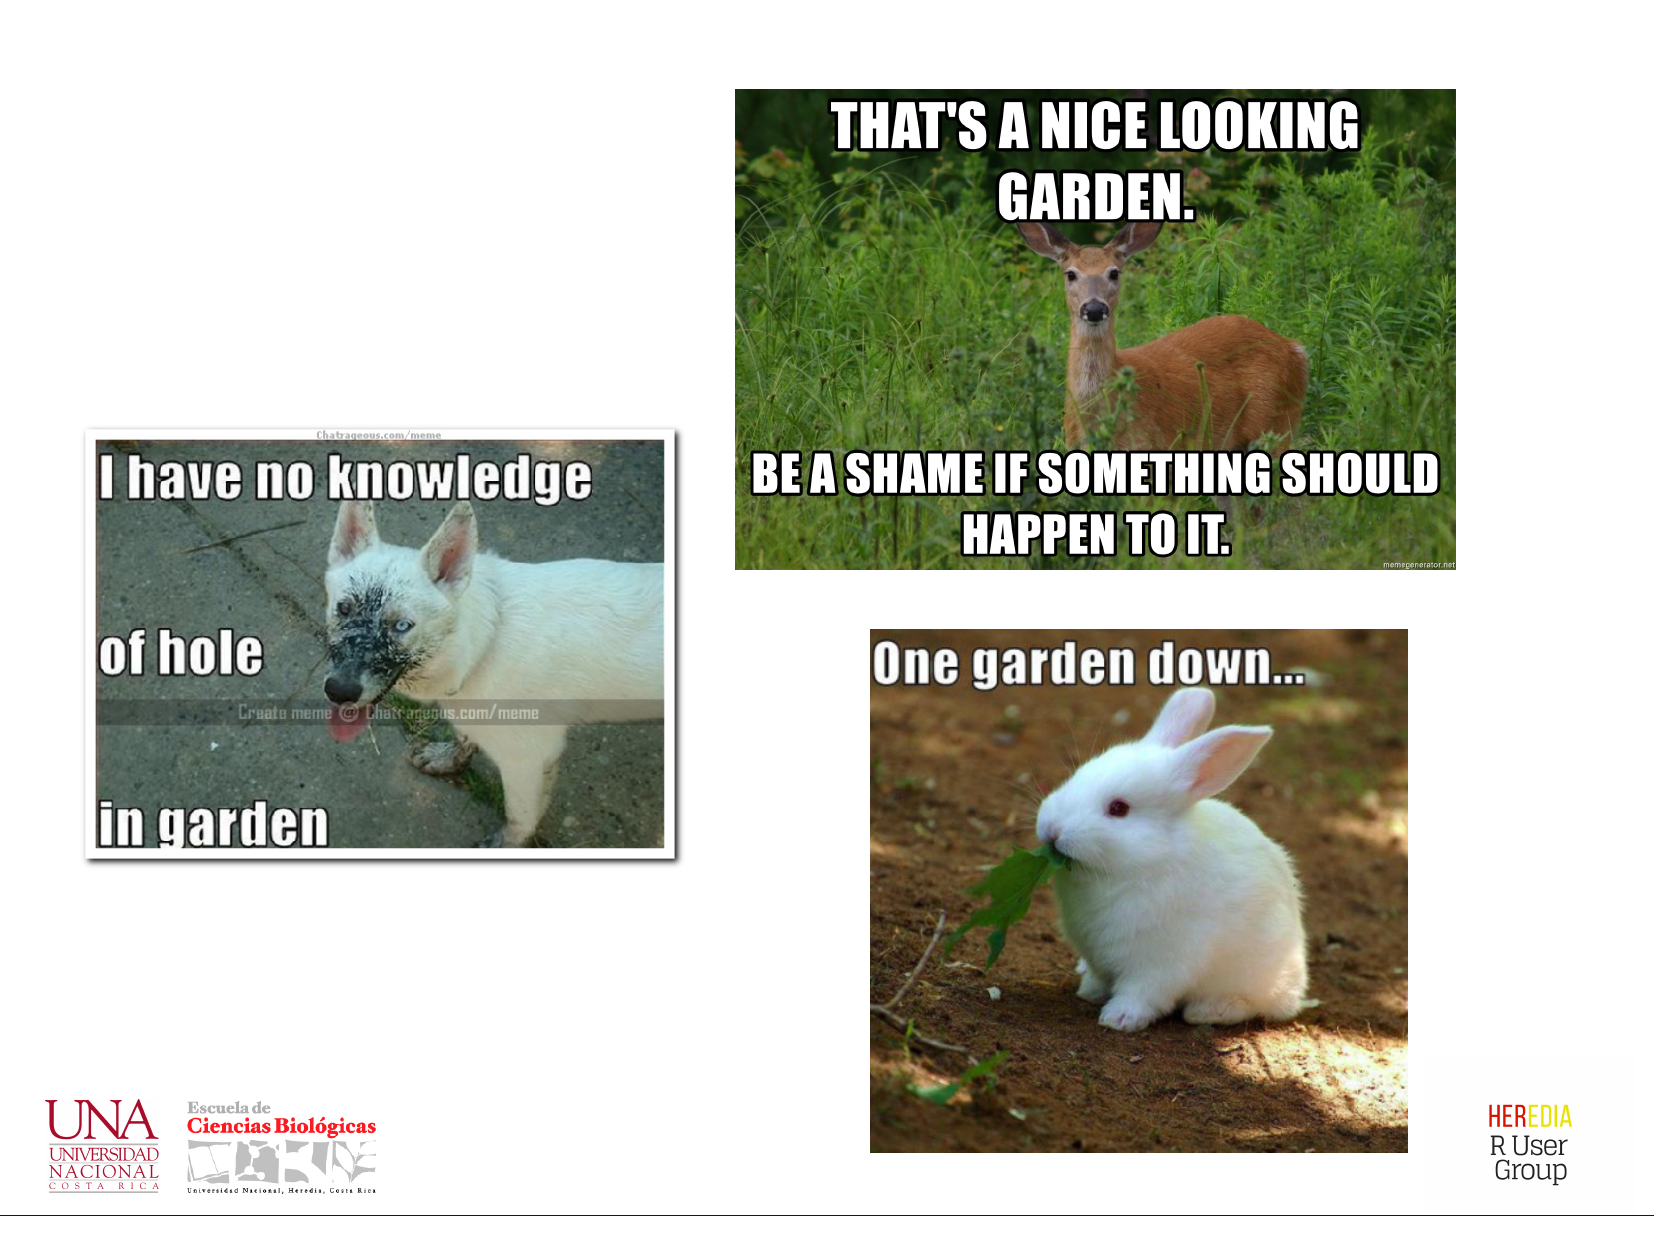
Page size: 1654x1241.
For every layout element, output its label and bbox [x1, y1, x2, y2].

picture [180, 1094, 382, 1201]
picture [75, 419, 686, 871]
picture [45, 1099, 159, 1193]
picture [870, 629, 1408, 1153]
picture [735, 89, 1456, 570]
picture [1425, 1057, 1636, 1215]
